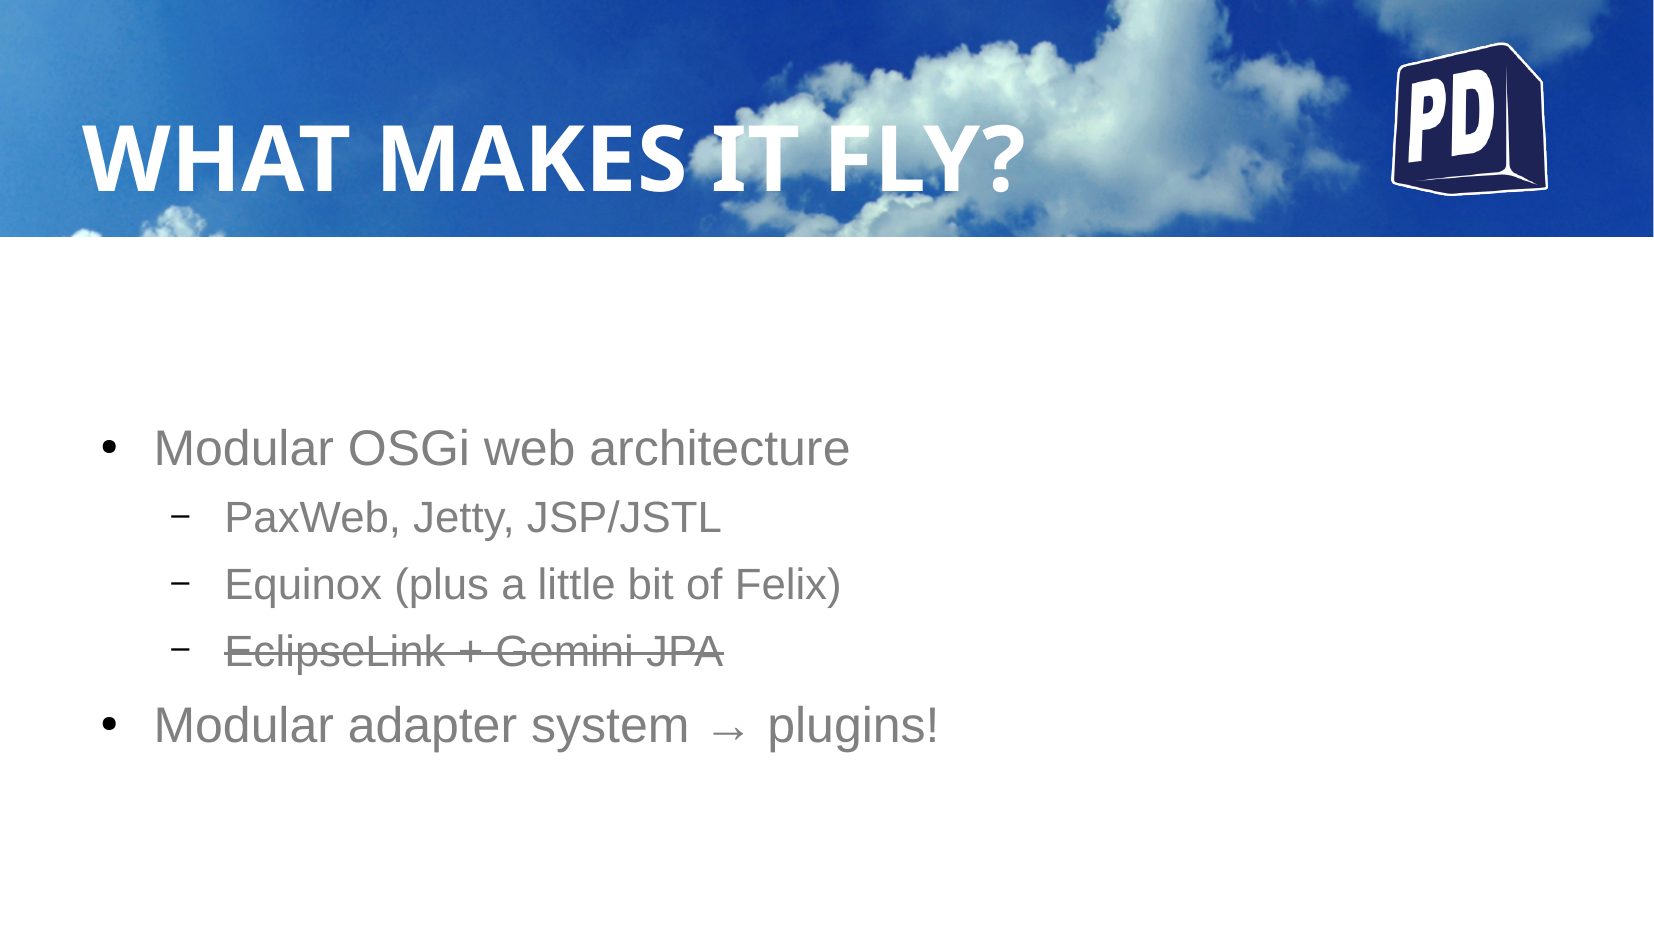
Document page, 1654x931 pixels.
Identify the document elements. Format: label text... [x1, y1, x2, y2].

picture [0, 0, 1654, 237]
title WHAT MAKES IT FLY? [82, 78, 1261, 234]
list Modular OSGi web architecture PaxWeb, Jetty, JSP/JSTL Equinox (plus a little bit of Felix) EclipseLink + Gemini JPA Modular adapter system → plugins! [82, 420, 1571, 811]
